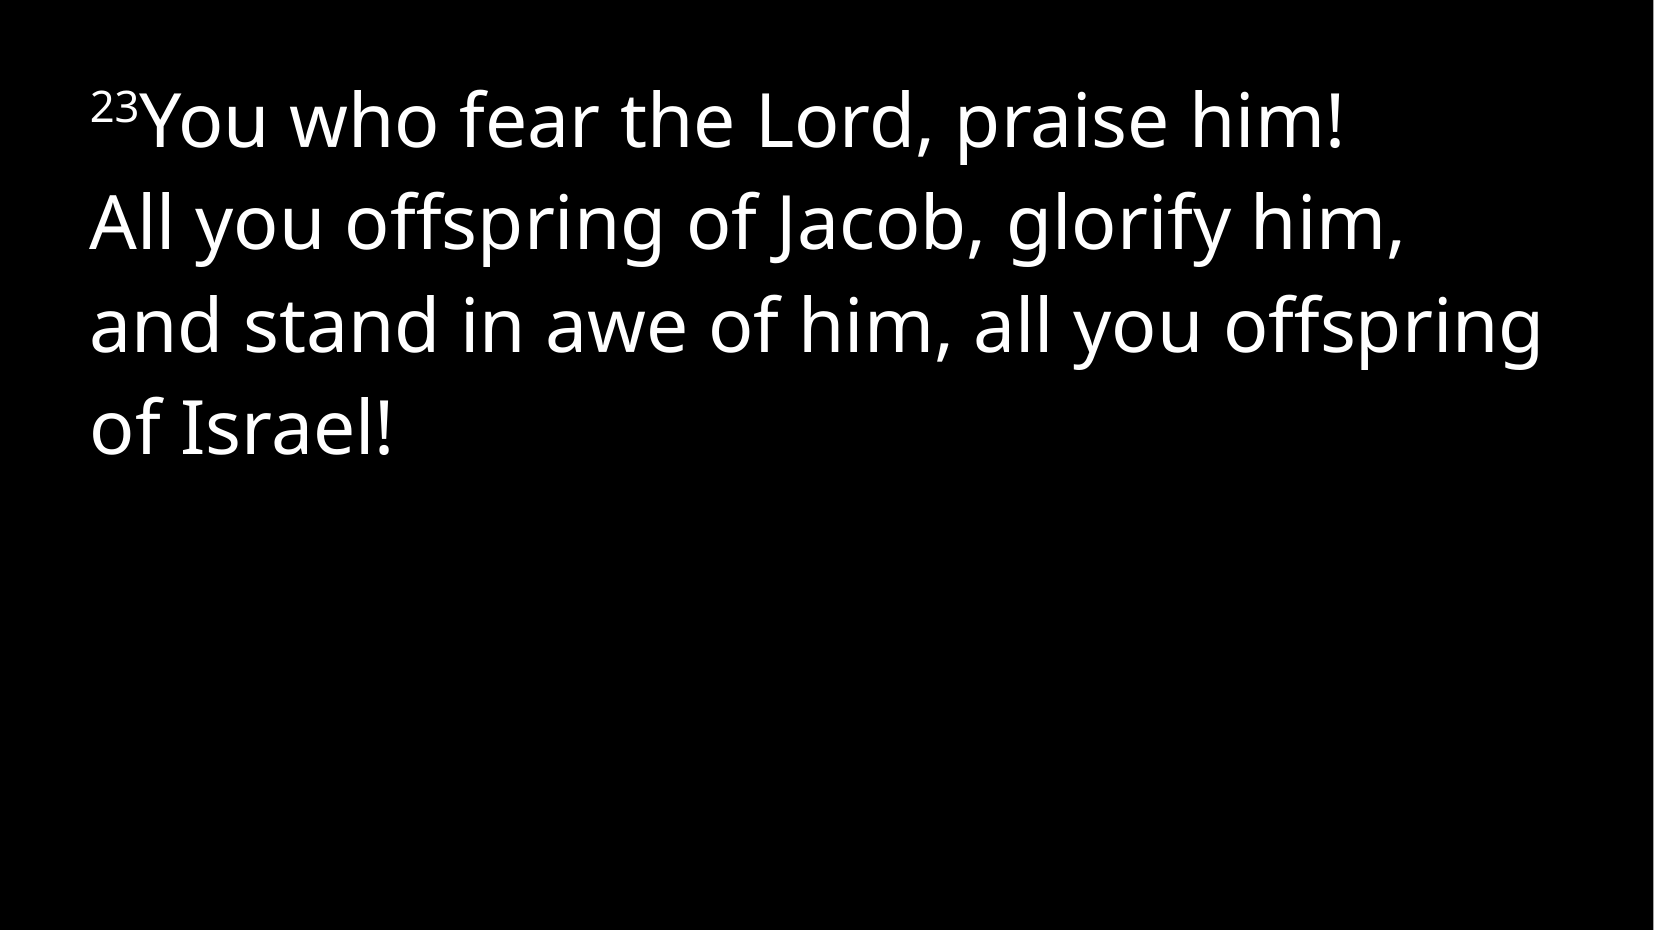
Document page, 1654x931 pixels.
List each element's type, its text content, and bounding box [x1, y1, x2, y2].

text_box 23You who fear the Lord, praise him! All you offspring of Jacob, glorify him, and stand in awe of him, all you offspring of Israel! [75, 60, 1576, 475]
